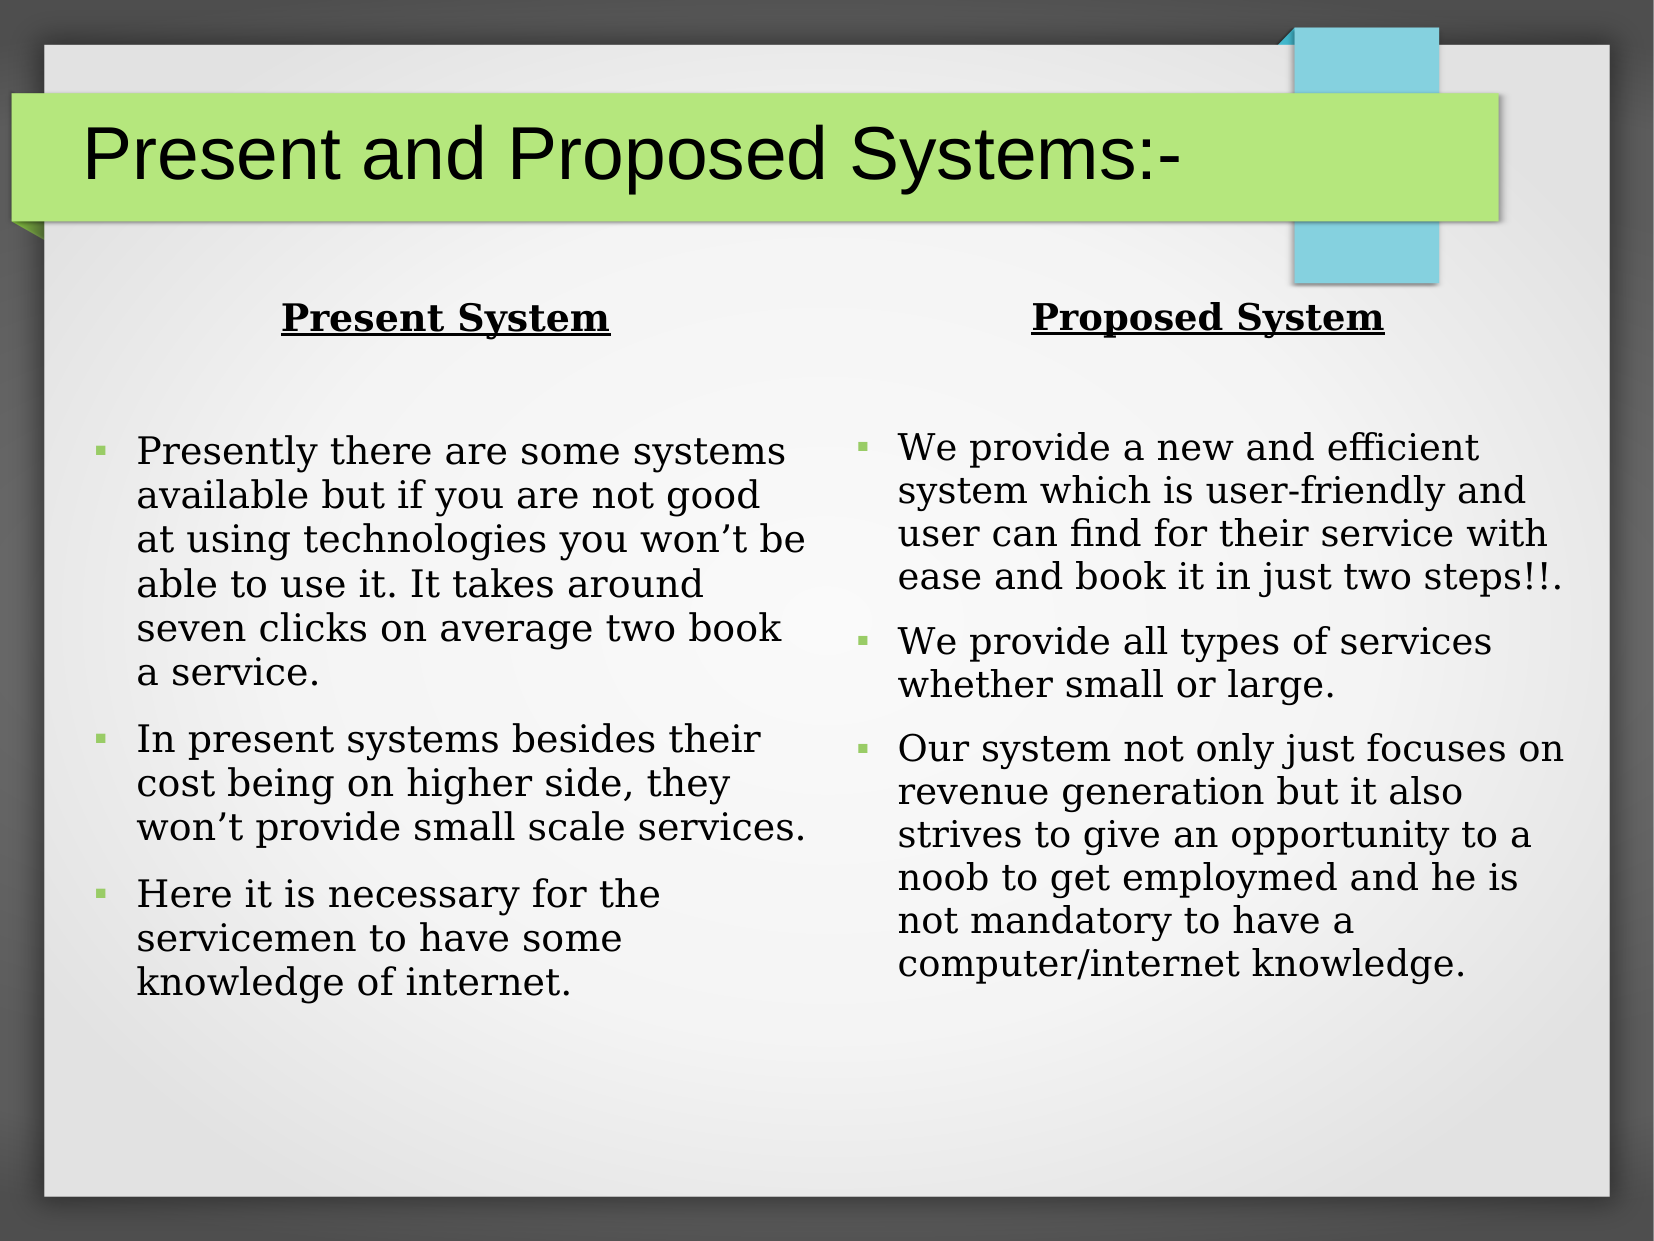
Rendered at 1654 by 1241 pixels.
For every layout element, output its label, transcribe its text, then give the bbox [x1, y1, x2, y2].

list Present System Presently there are some systems available but if you are not good at using technologies you won’t be able to use it. It takes around seven clicks on average two book a service. In present systems besides their cost being on higher side, they won’t provide small scale services. Here it is necessary for the servicemen to have some knowledge of internet. [82, 295, 809, 1015]
title Present and Proposed Systems:- [82, 94, 1264, 213]
picture [0, 0, 1654, 1241]
list Proposed System We provide a new and efficient system which is user-friendly and user can find for their service with ease and book it in just two steps!!. We provide all types of services whether small or large. Our system not only just focuses on revenue generation but it also strives to give an opportunity to a noob to get employmed and he is not mandatory to have a computer/internet knowledge. [845, 295, 1572, 1015]
